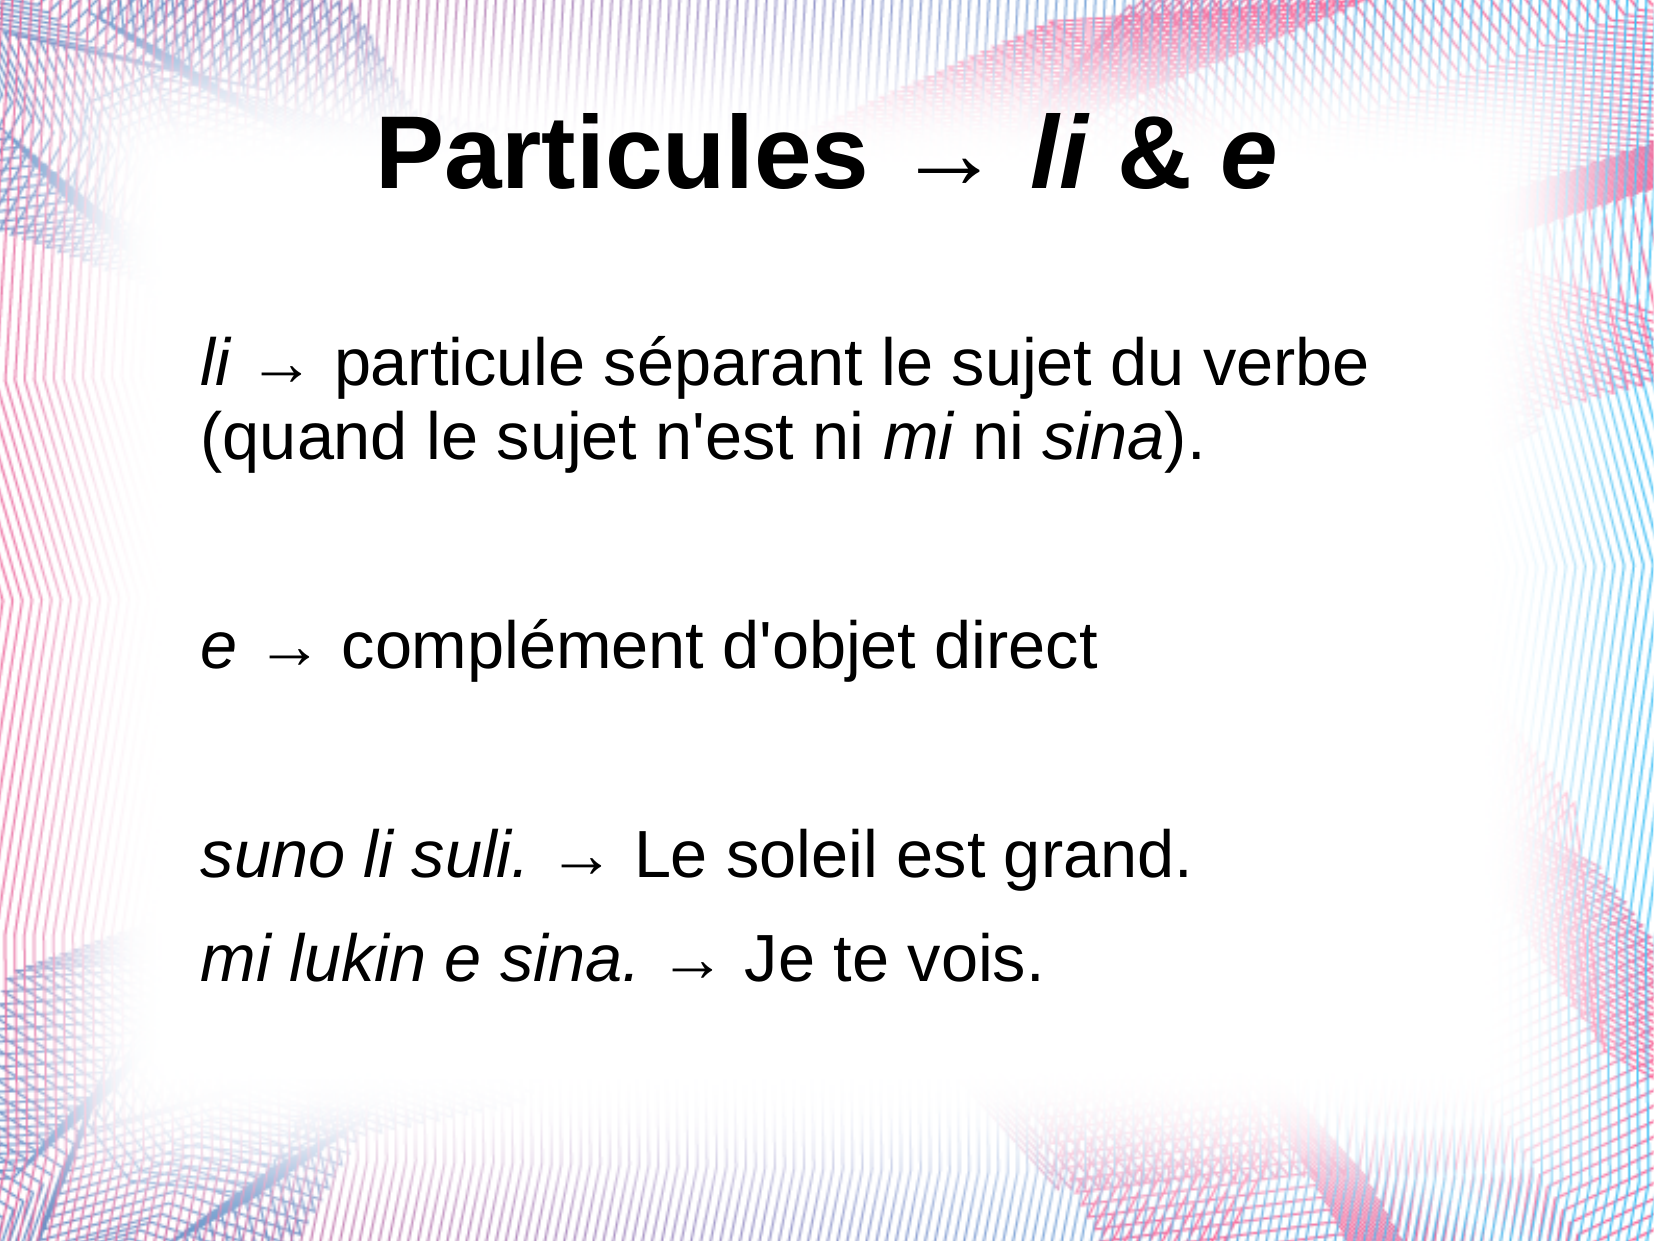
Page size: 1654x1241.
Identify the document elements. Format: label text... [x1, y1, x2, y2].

picture [0, 0, 1654, 1241]
list li → particule séparant le sujet du verbe (quand le sujet n'est ni mi ni sina). e → complément d'objet direct suno li suli. → Le soleil est grand. mi lukin e sina. → Je te vois. [129, 324, 1489, 1101]
title Particules → li & e [82, 49, 1571, 257]
